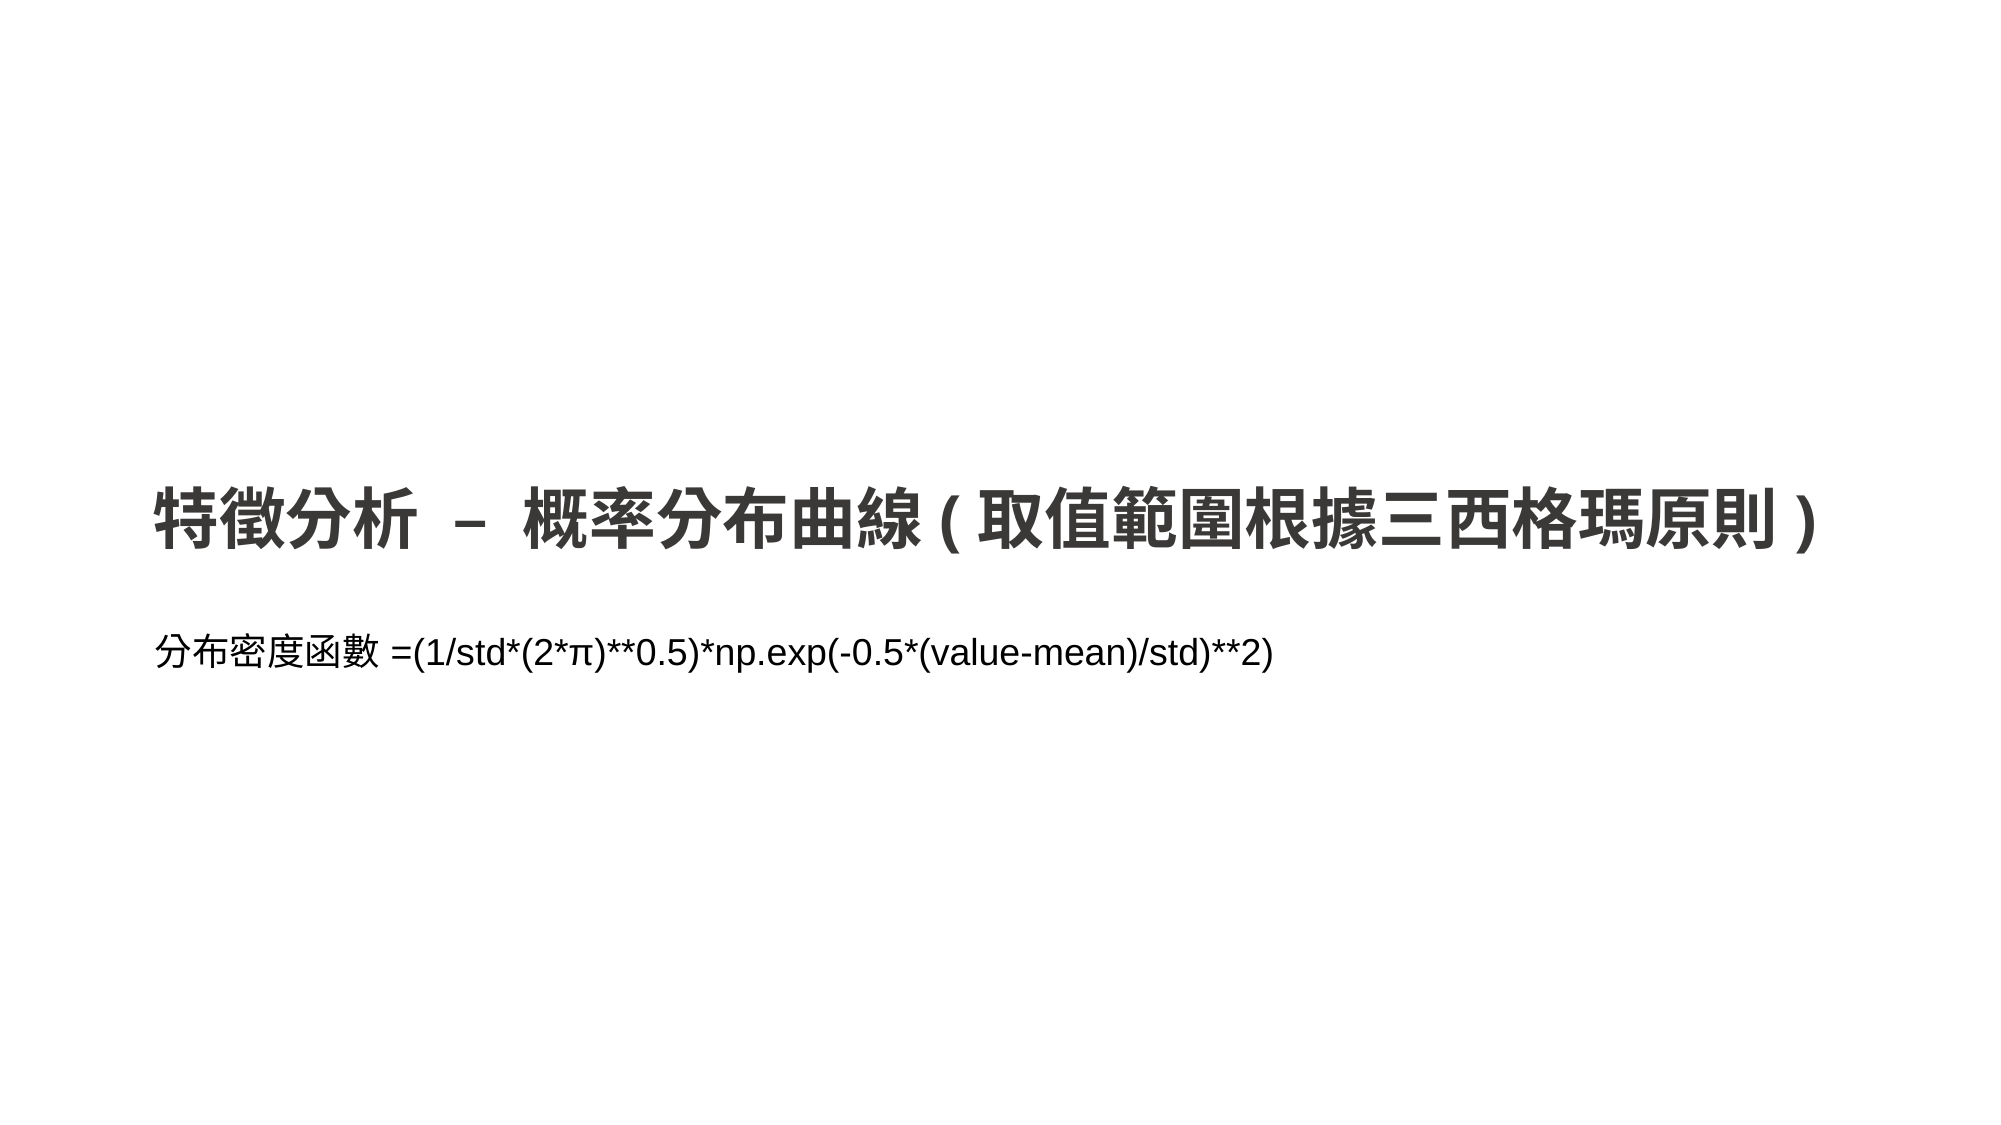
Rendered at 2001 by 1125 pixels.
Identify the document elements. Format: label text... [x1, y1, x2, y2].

text_box 分布密度函數=(1/std*(2*π)**0.5)*np.exp(-0.5*(value-mean)/std)**2) [140, 614, 1506, 722]
title 特徵分析 – 概率分布曲線(取值範圍根據三西格瑪原則) [137, 413, 1863, 631]
